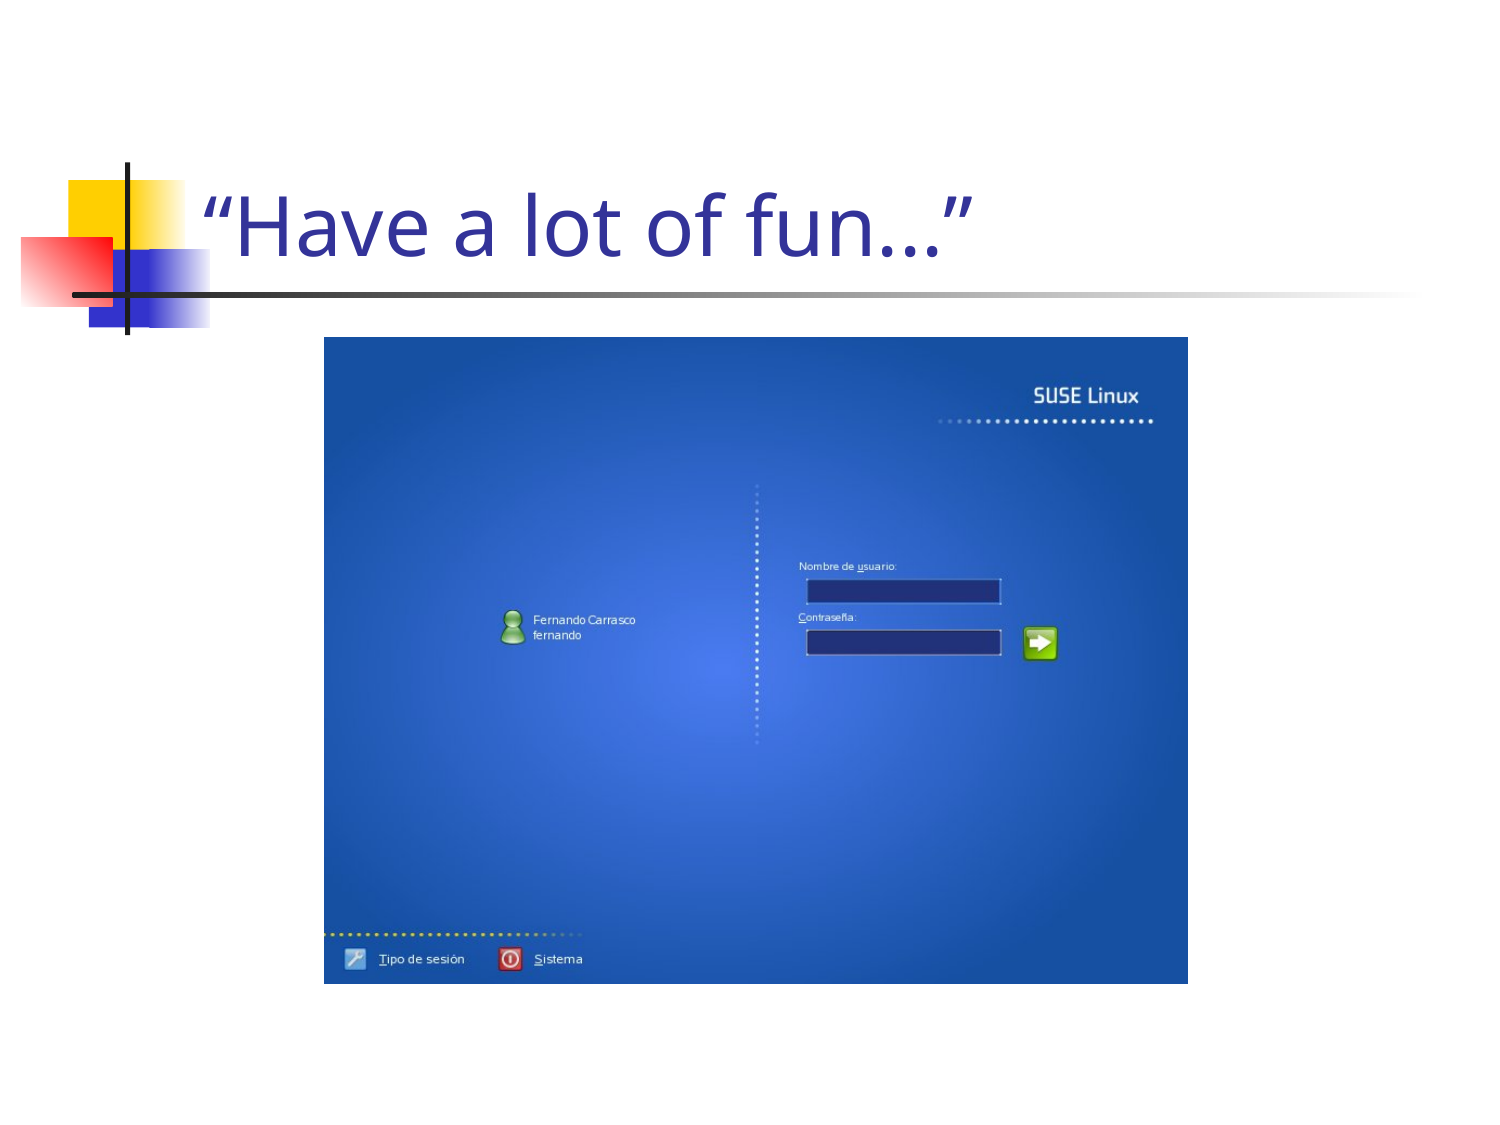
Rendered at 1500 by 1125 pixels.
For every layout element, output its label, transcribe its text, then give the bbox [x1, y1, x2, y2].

picture [324, 337, 1188, 984]
title “Have a lot of fun...” [188, 101, 1468, 289]
